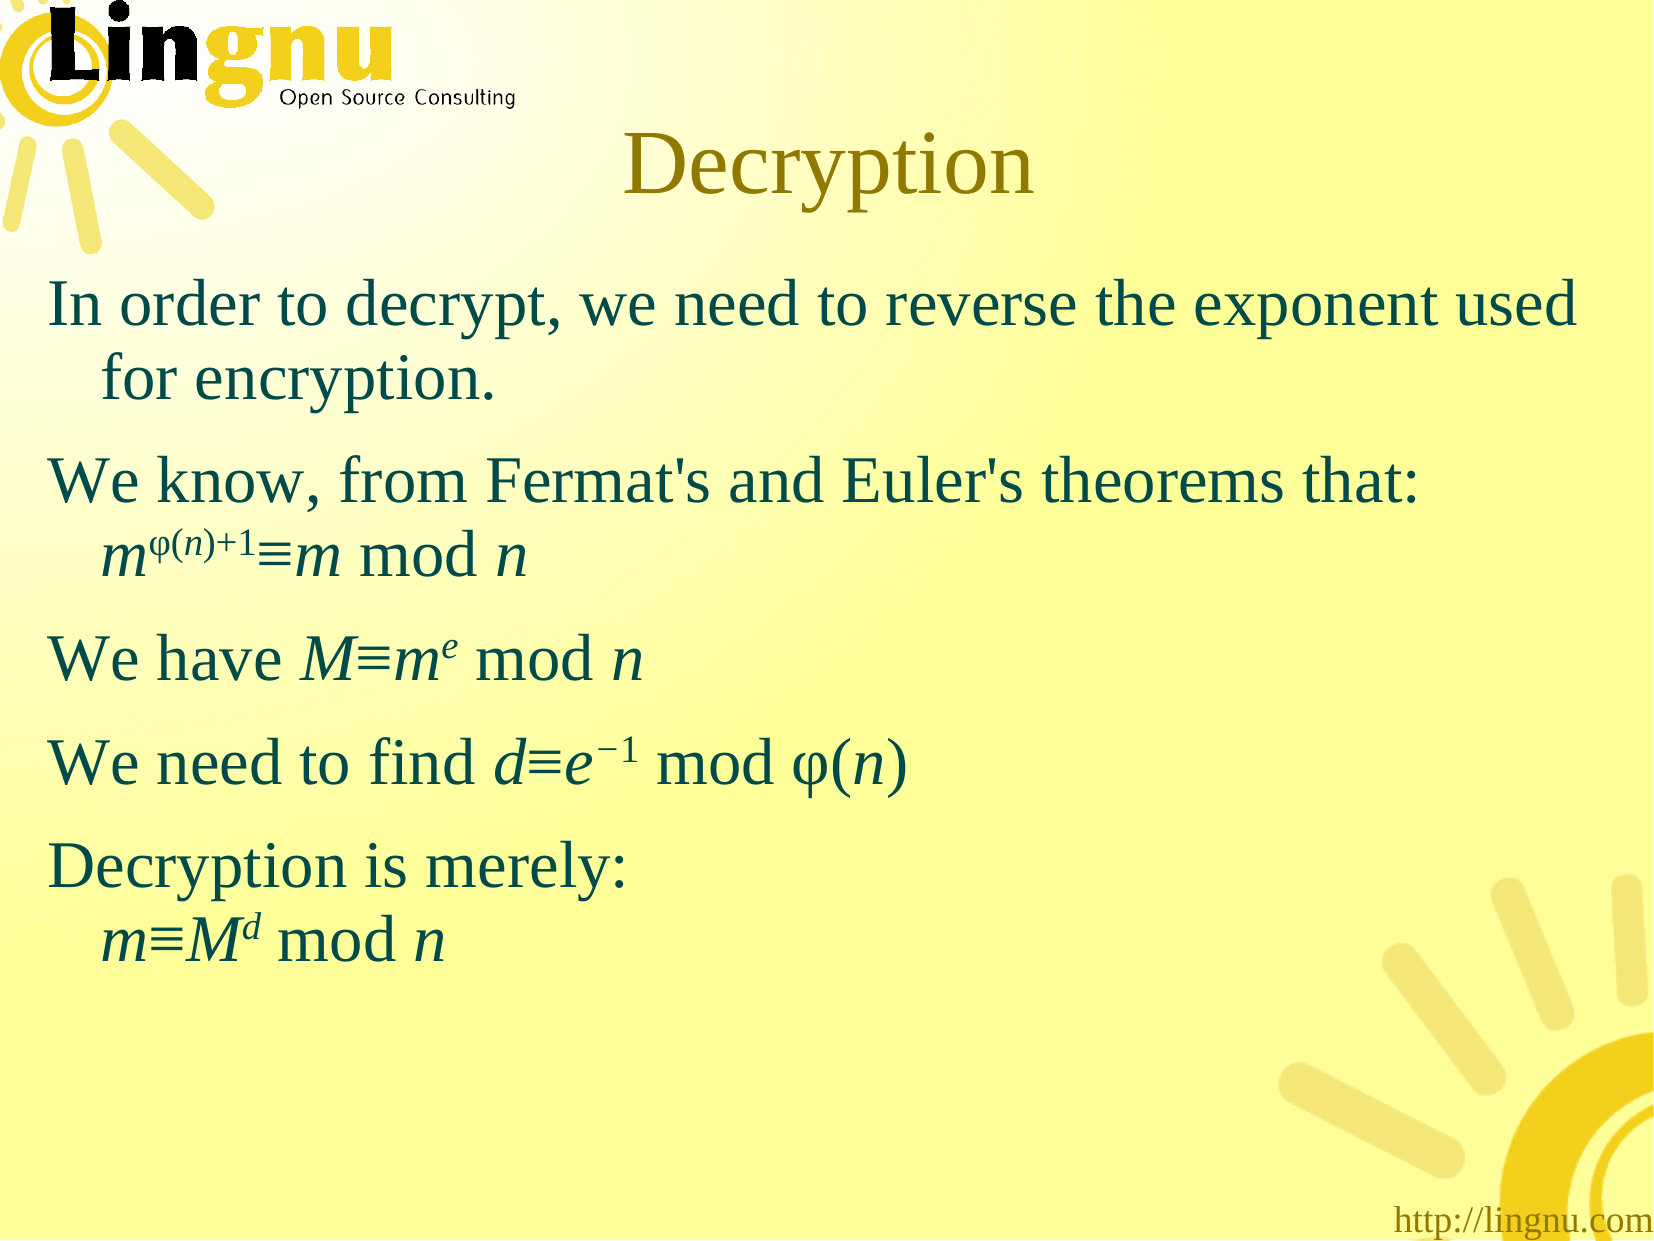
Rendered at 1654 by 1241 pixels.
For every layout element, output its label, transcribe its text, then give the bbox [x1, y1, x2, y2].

title Decryption [123, 58, 1536, 265]
picture [1256, 871, 1654, 1241]
list In order to decrypt, we need to reverse the exponent used for encryption. We know, from Fermat's and Euler's theorems that: mφ(n)+1≡m mod n We have M≡me mod n We need to find d≡e−1 mod φ(n) Decryption is merely: m≡Md mod n [29, 265, 1625, 1127]
picture [0, 0, 516, 256]
